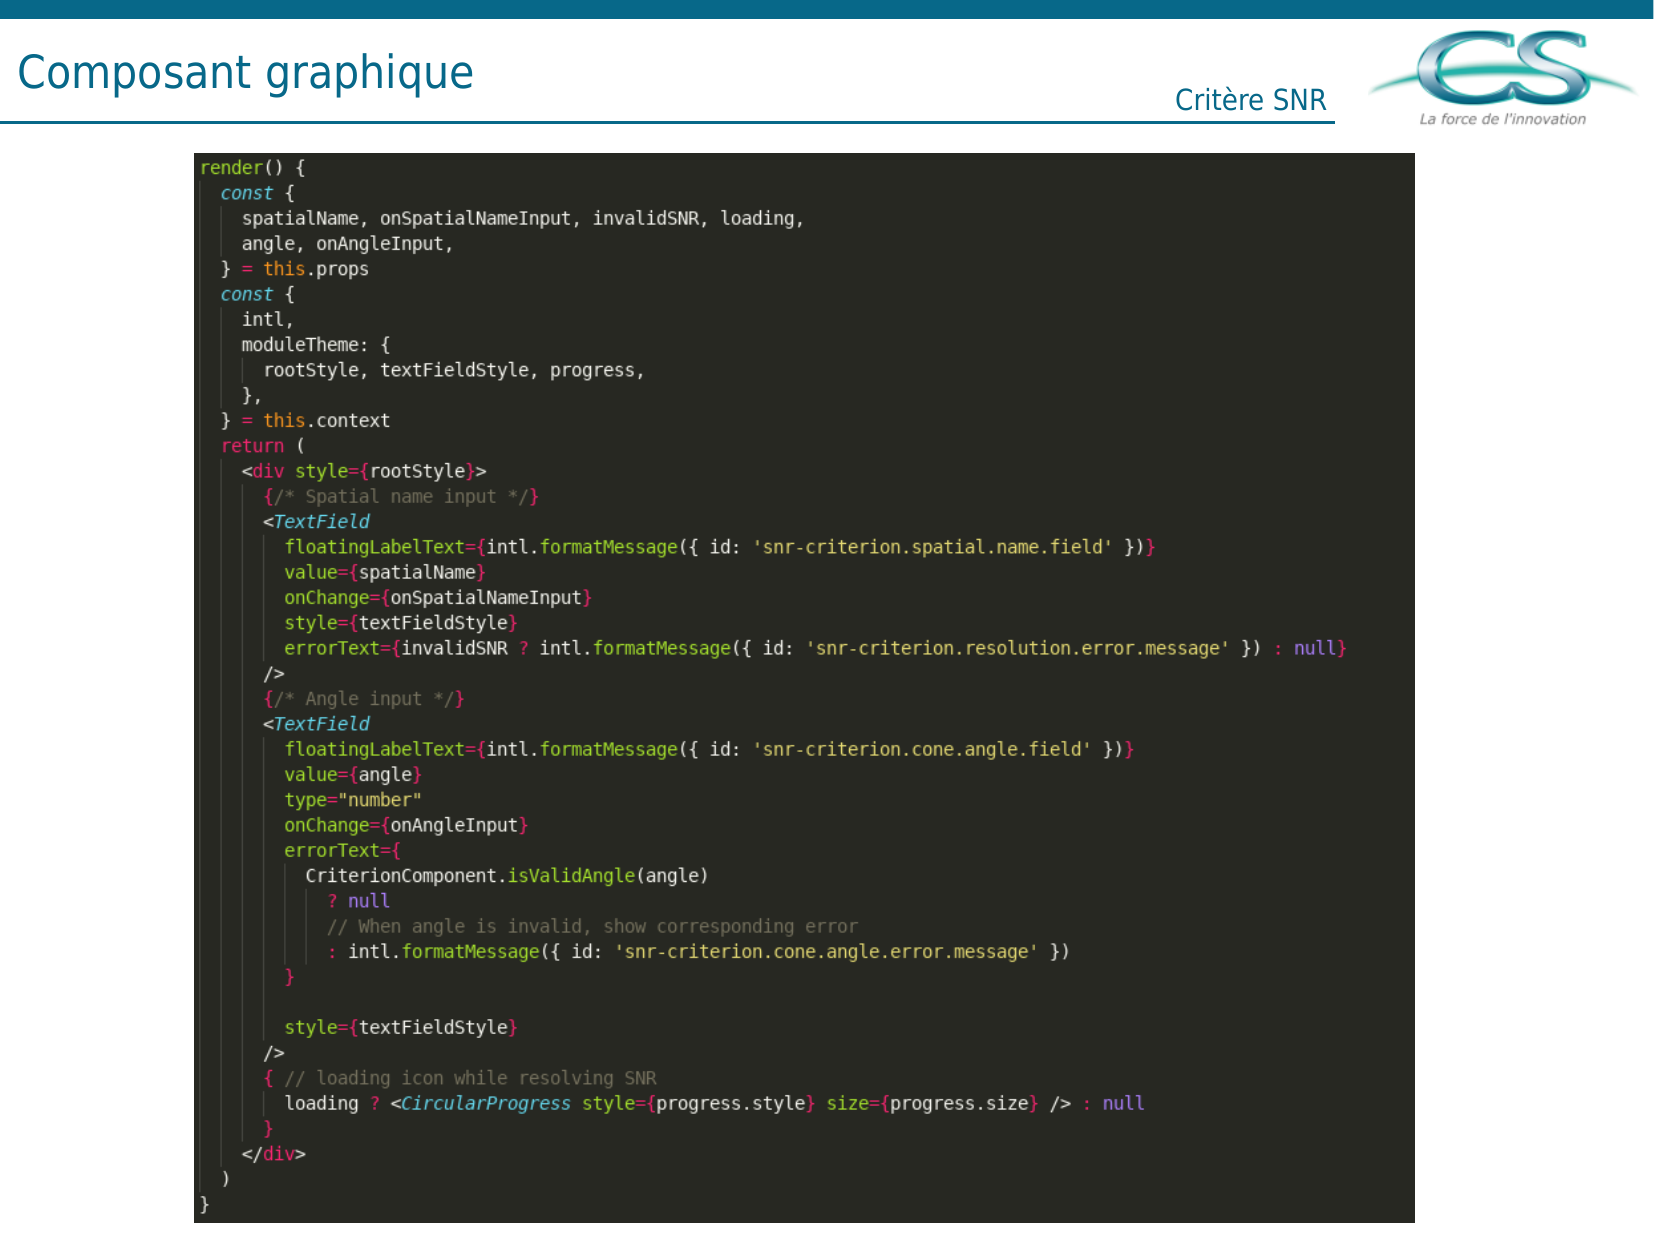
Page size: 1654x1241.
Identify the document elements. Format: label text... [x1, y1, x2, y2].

title Composant graphique [17, 46, 1368, 106]
text_box Critère SNR [1163, 71, 1347, 142]
picture [194, 153, 1415, 1223]
picture [1368, 28, 1642, 128]
